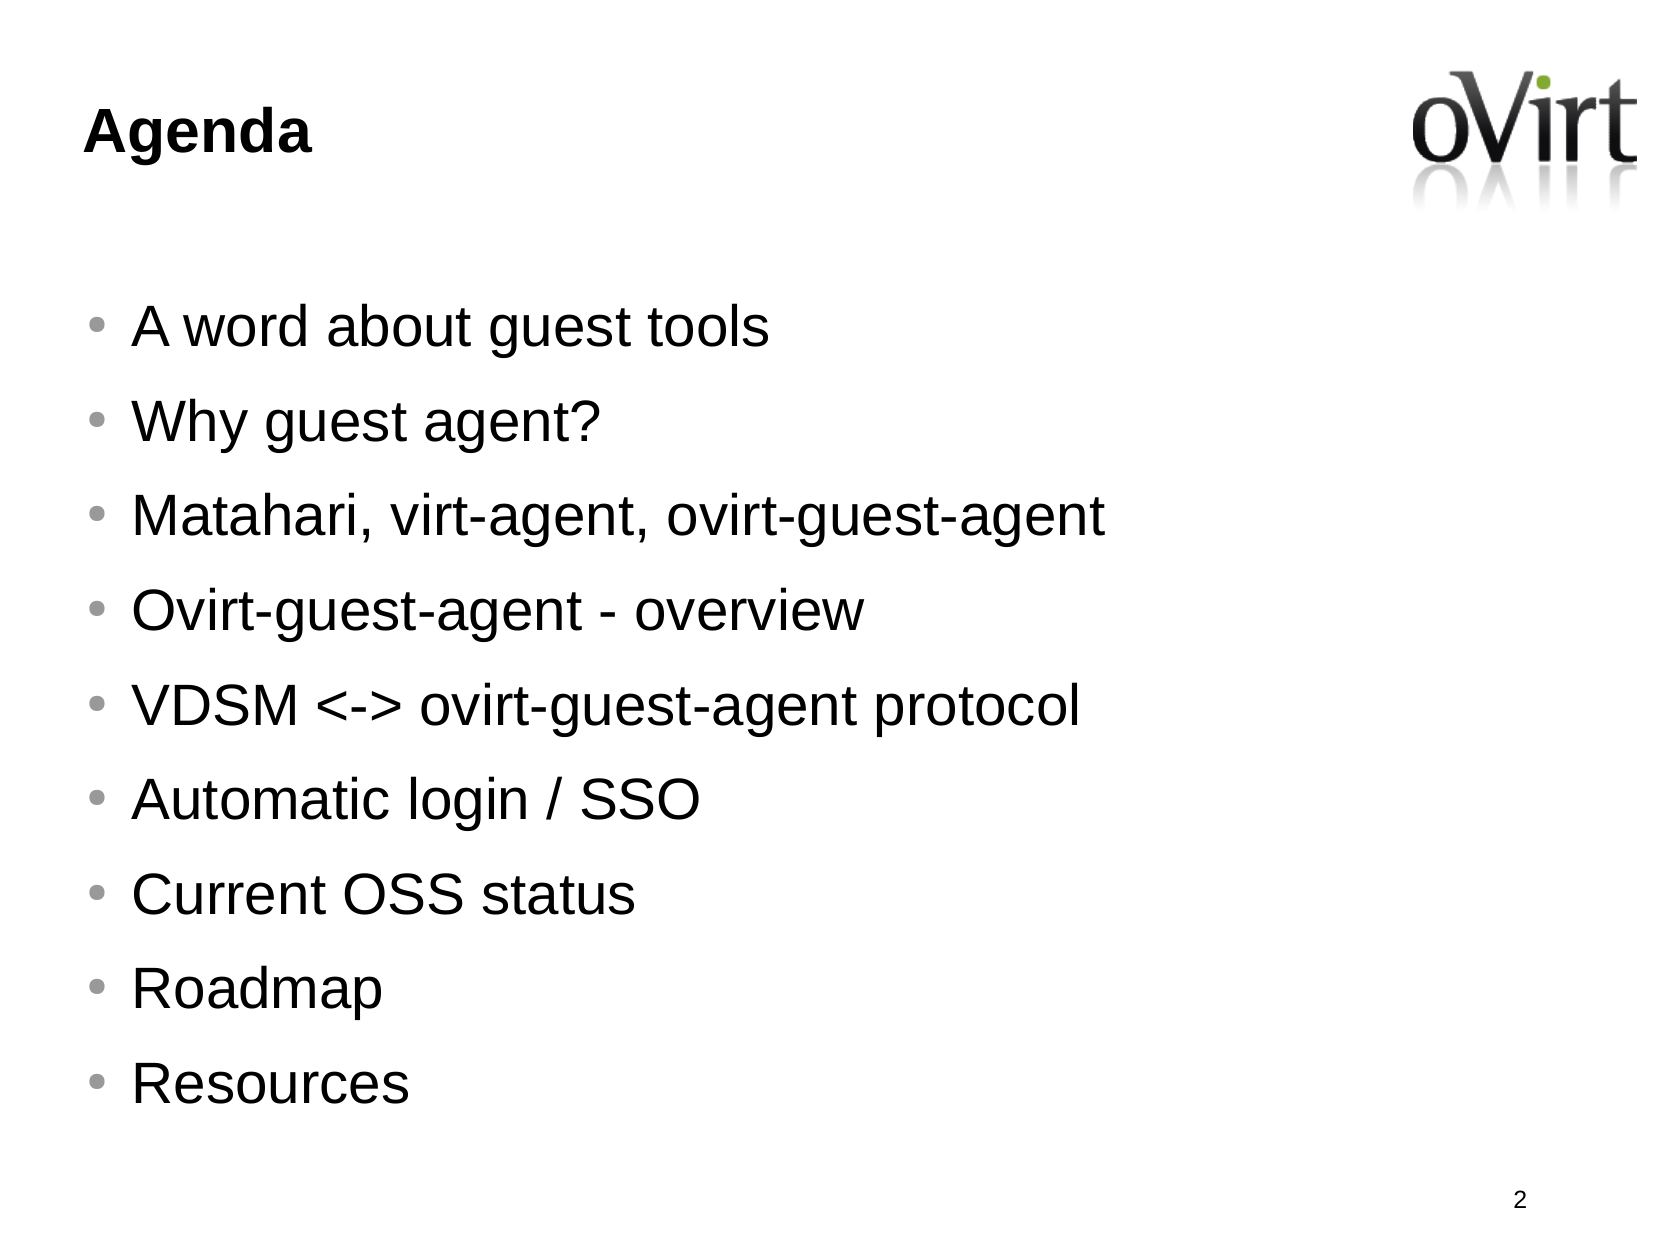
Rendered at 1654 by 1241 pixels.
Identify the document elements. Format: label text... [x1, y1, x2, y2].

title Agenda [82, 37, 1303, 226]
picture [1413, 63, 1637, 212]
list A word about guest tools Why guest agent? Matahari, virt-agent, ovirt-guest-agent Ovirt-guest-agent - overview VDSM <-> ovirt-guest-agent protocol Automatic login / SSO Current OSS status Roadmap Resources [71, 294, 1560, 1211]
